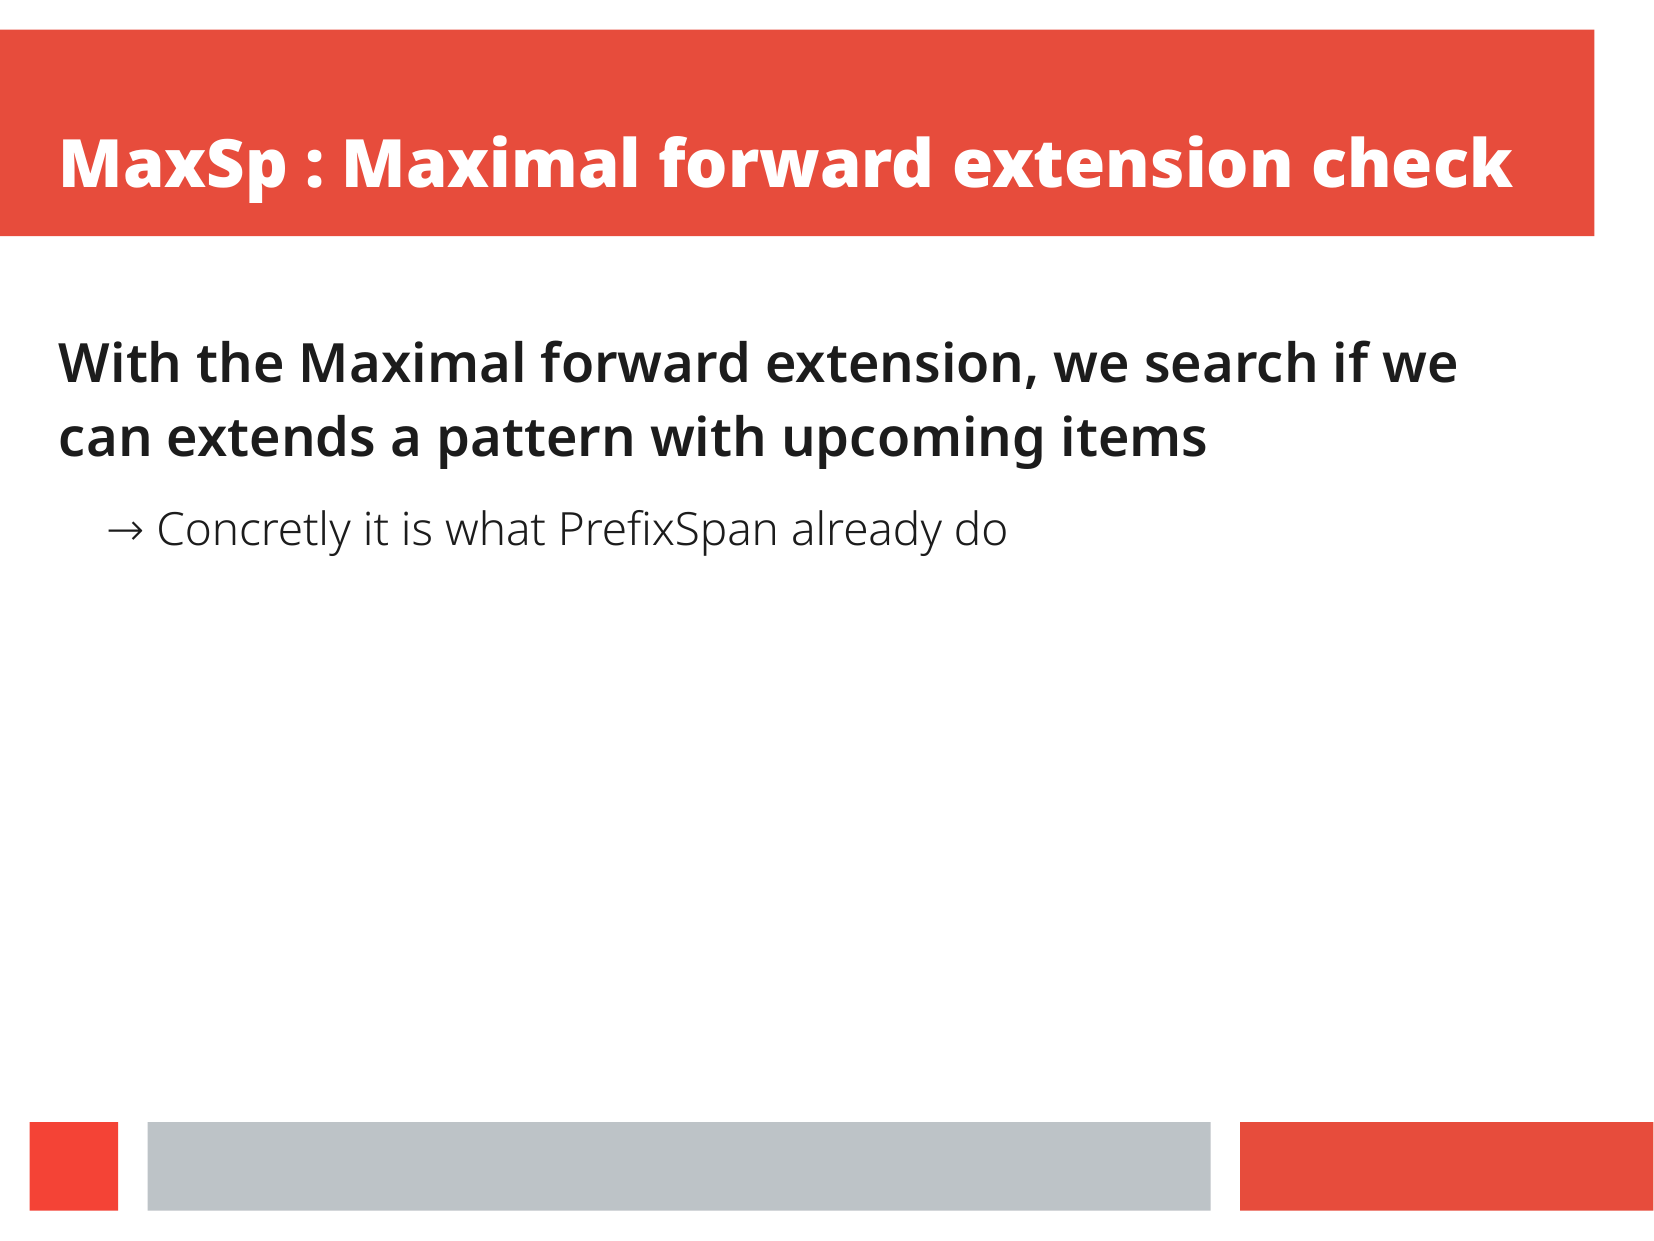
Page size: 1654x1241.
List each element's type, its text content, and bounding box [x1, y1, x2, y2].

list With the Maximal forward extension, we search if we can extends a pattern with upcoming items → Concretly it is what PrefixSpan already do [59, 324, 1565, 1093]
title MaxSp : Maximal forward extension check [59, 59, 1595, 207]
